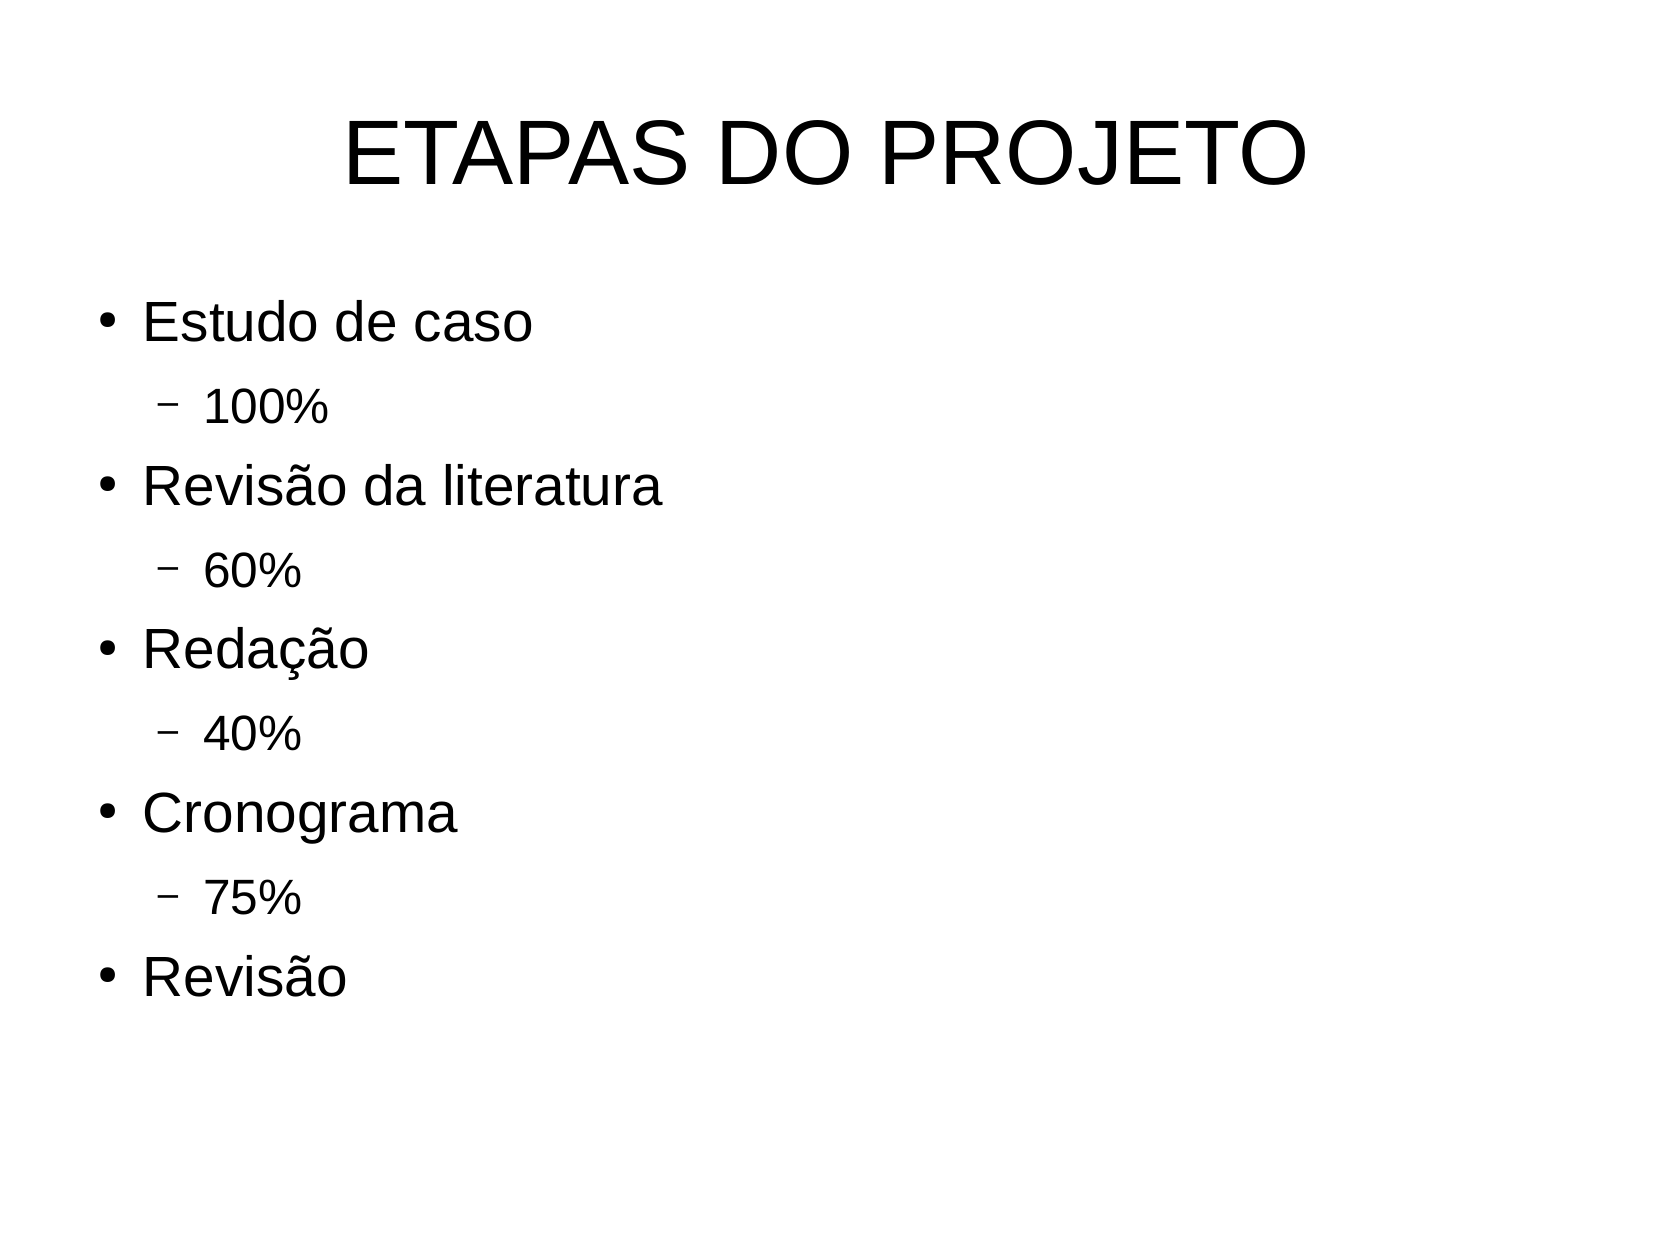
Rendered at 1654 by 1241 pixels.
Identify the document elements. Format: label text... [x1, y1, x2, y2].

title ETAPAS DO PROJETO [82, 49, 1571, 257]
list Estudo de caso 100% Revisão da literatura 60% Redação 40% Cronograma 75% Revisão [82, 290, 1571, 1010]
